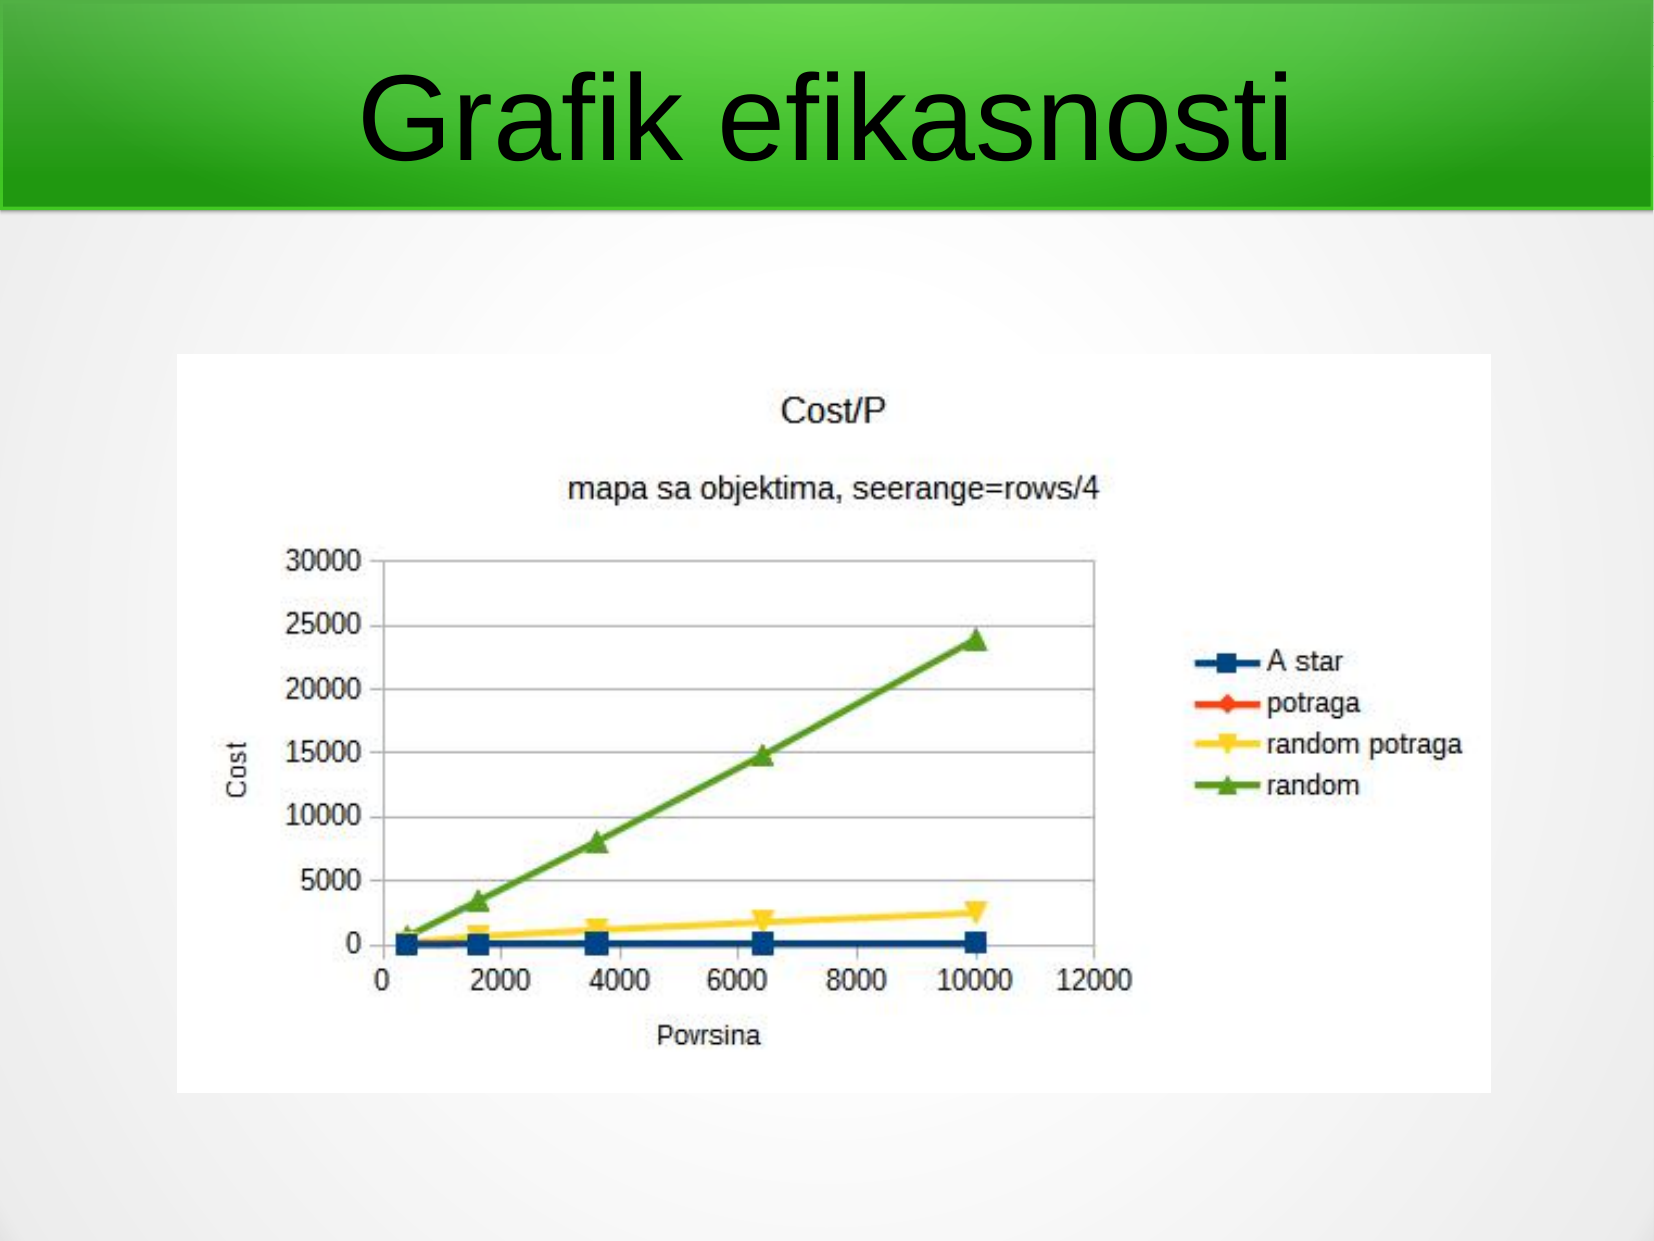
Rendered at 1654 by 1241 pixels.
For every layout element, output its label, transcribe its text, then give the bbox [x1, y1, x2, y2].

title Grafik efikasnosti [82, 47, 1571, 189]
picture [177, 354, 1491, 1093]
